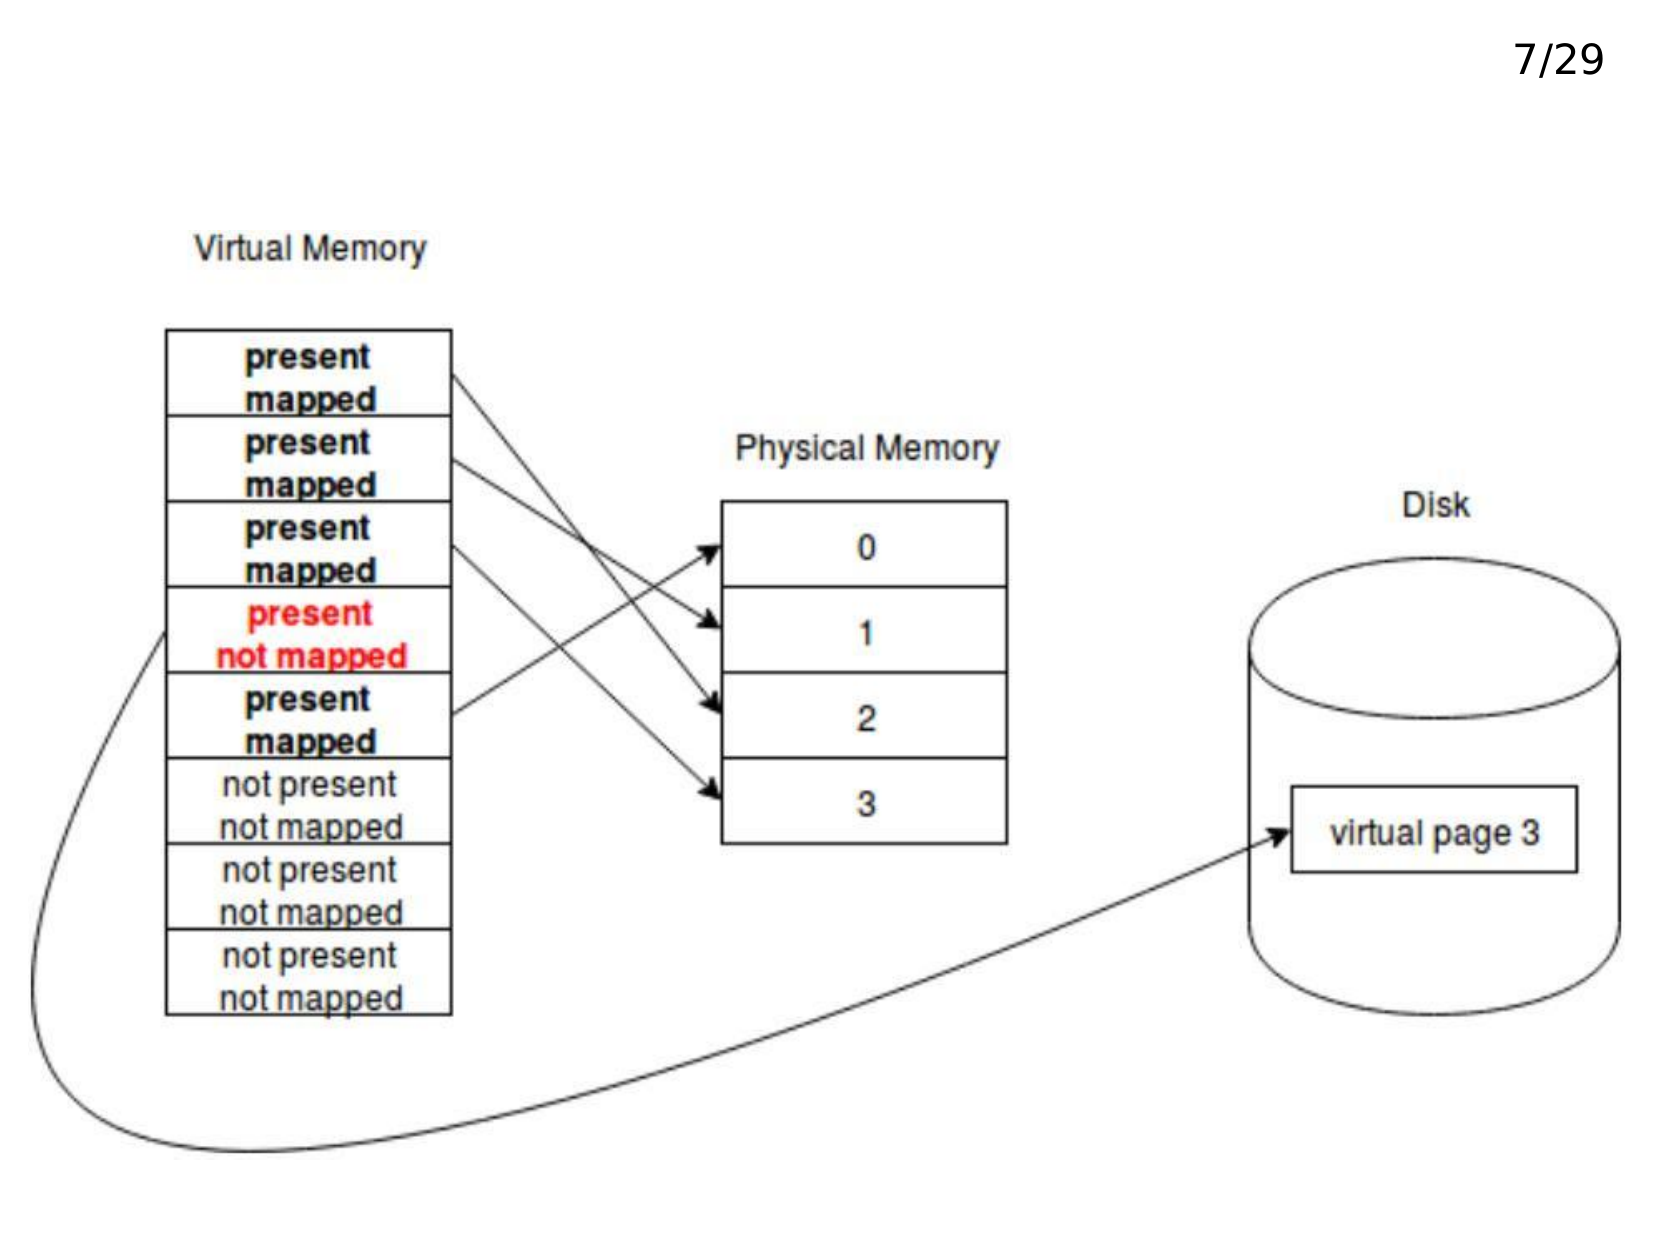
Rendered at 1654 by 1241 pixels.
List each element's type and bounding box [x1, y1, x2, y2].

picture [28, 230, 1628, 1160]
